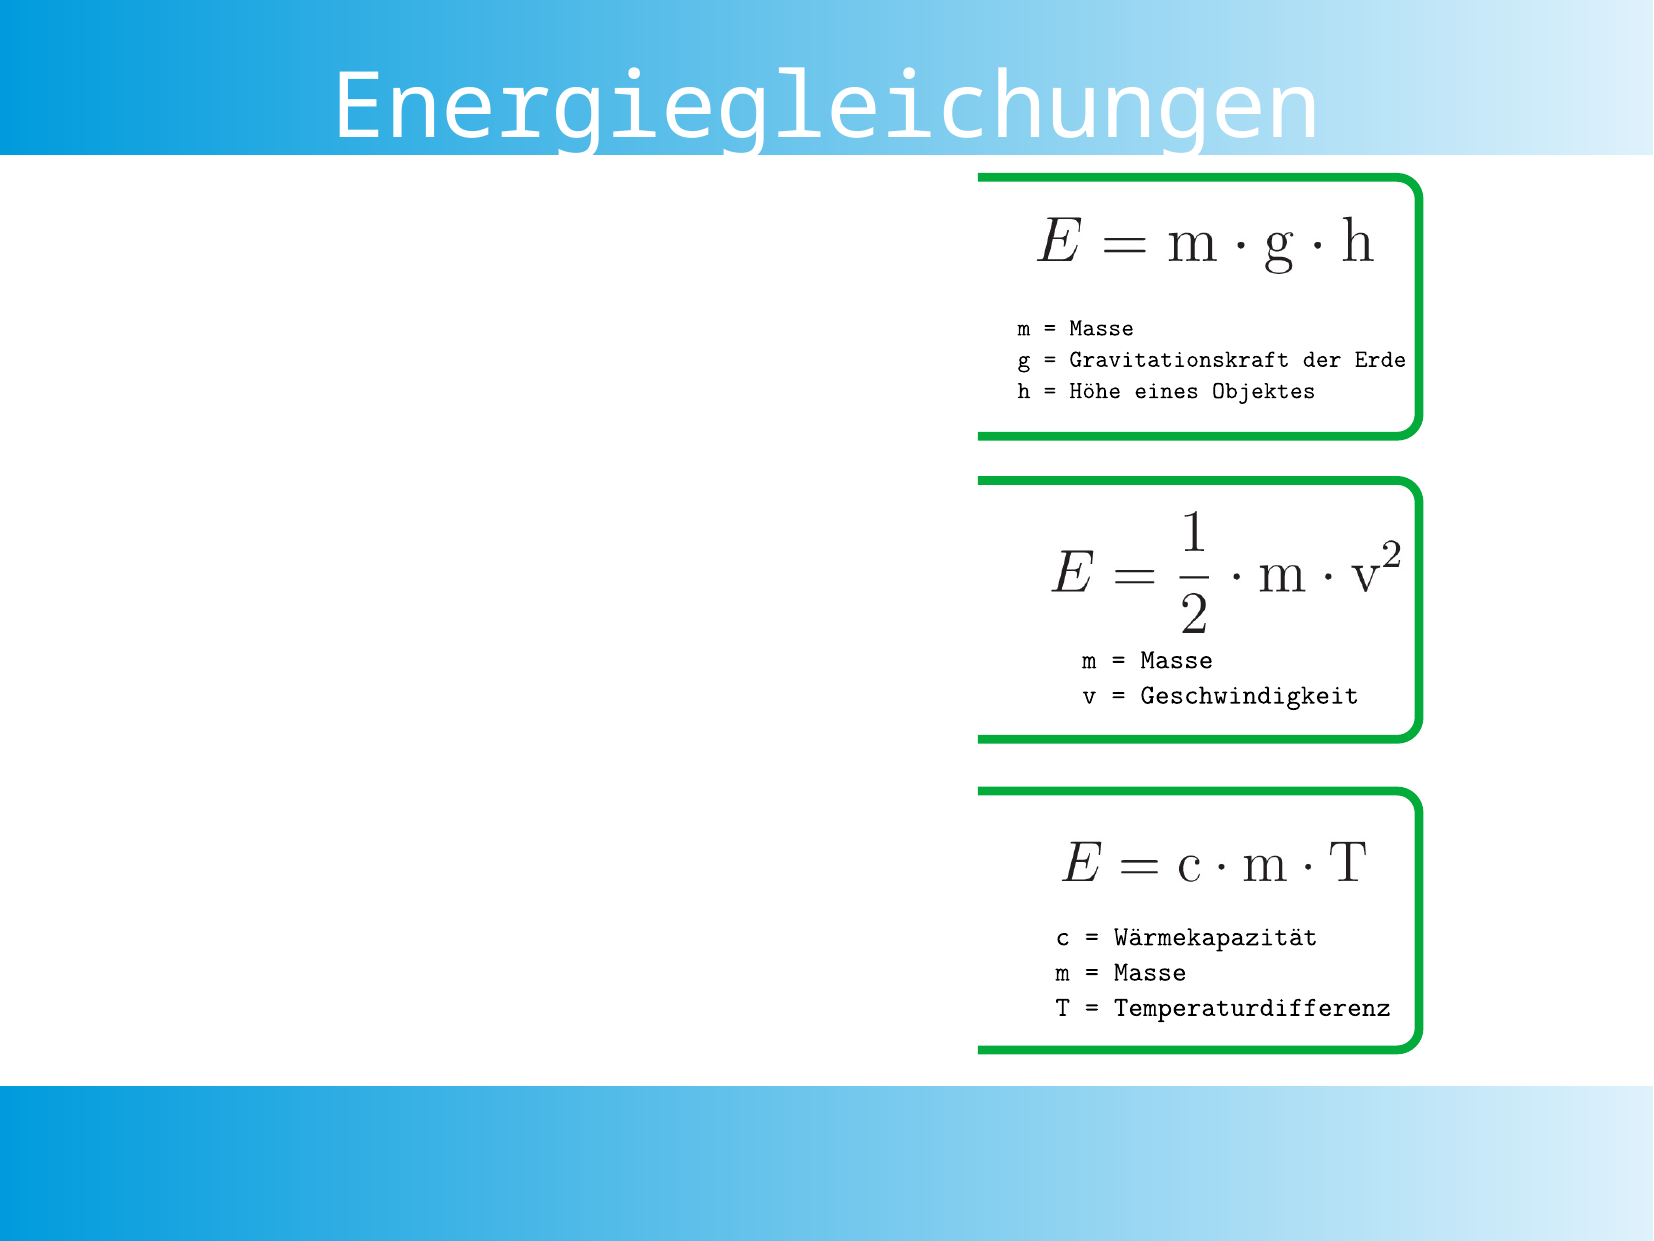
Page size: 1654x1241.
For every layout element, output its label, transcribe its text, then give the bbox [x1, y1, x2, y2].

picture [977, 162, 1465, 1070]
title Energiegleichungen [82, 40, 1571, 163]
